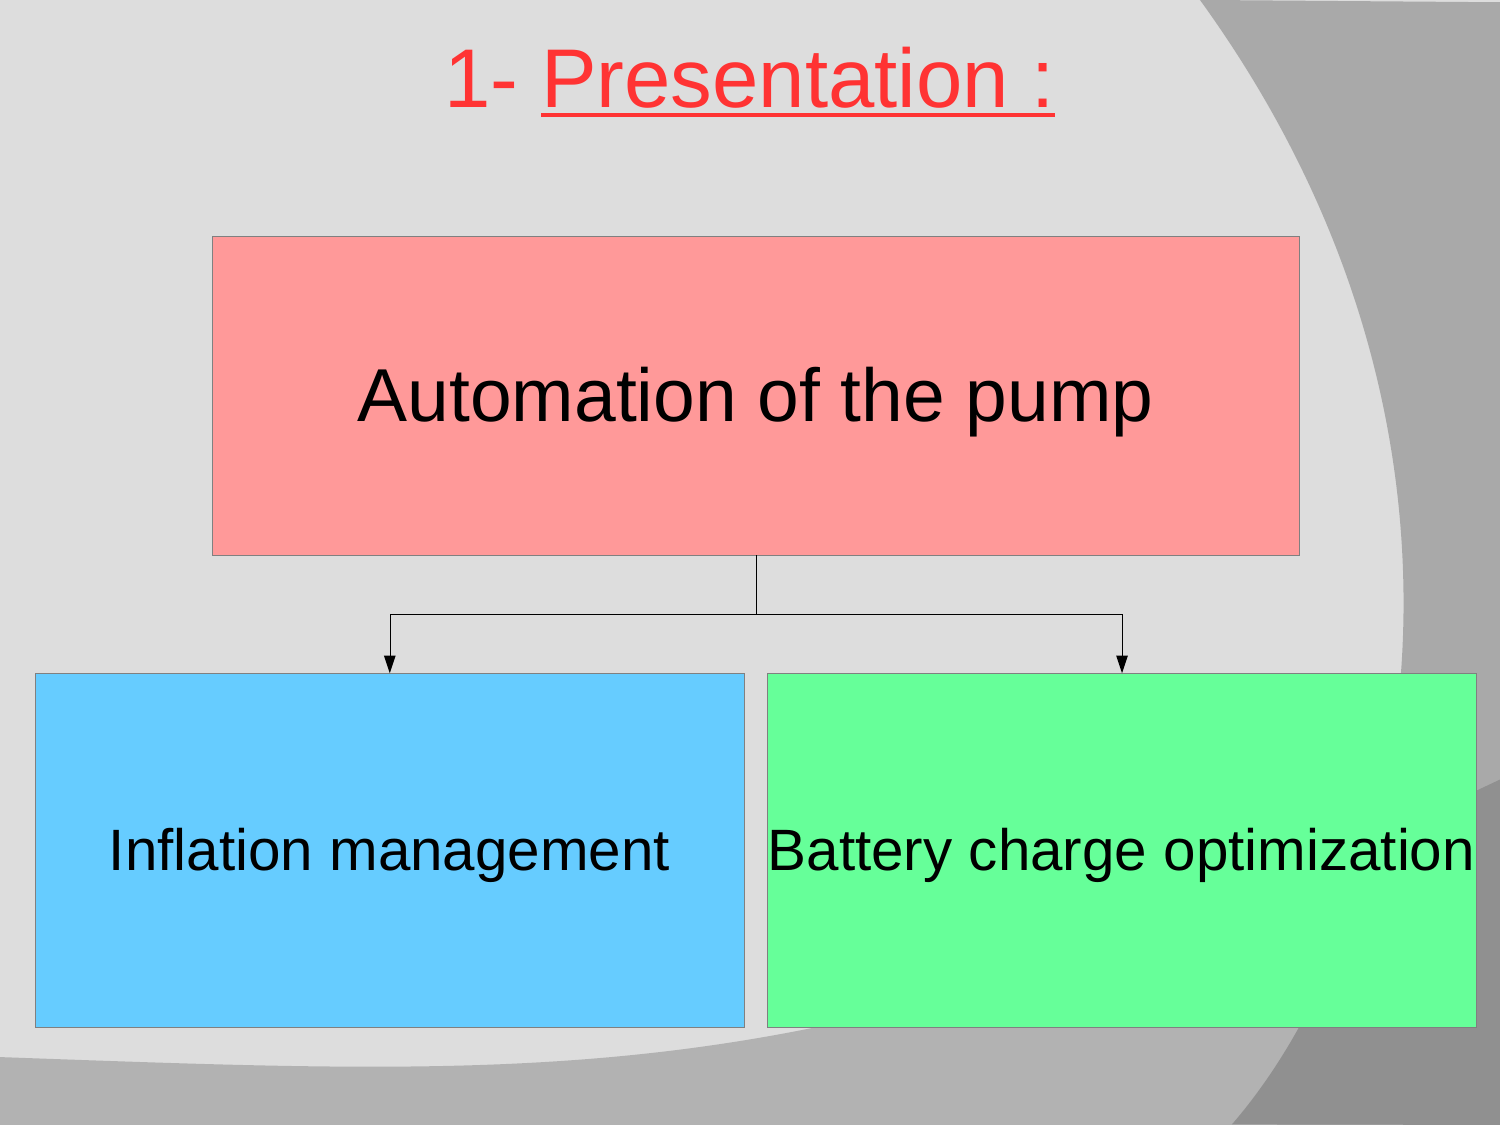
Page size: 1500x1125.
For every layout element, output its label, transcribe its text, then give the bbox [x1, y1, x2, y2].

text_box Automation of the pump [213, 236, 1299, 555]
text_box Battery charge optimization [768, 673, 1476, 1028]
text_box 1- Presentation : [0, 0, 1500, 159]
text_box Inflation management [35, 673, 744, 1028]
